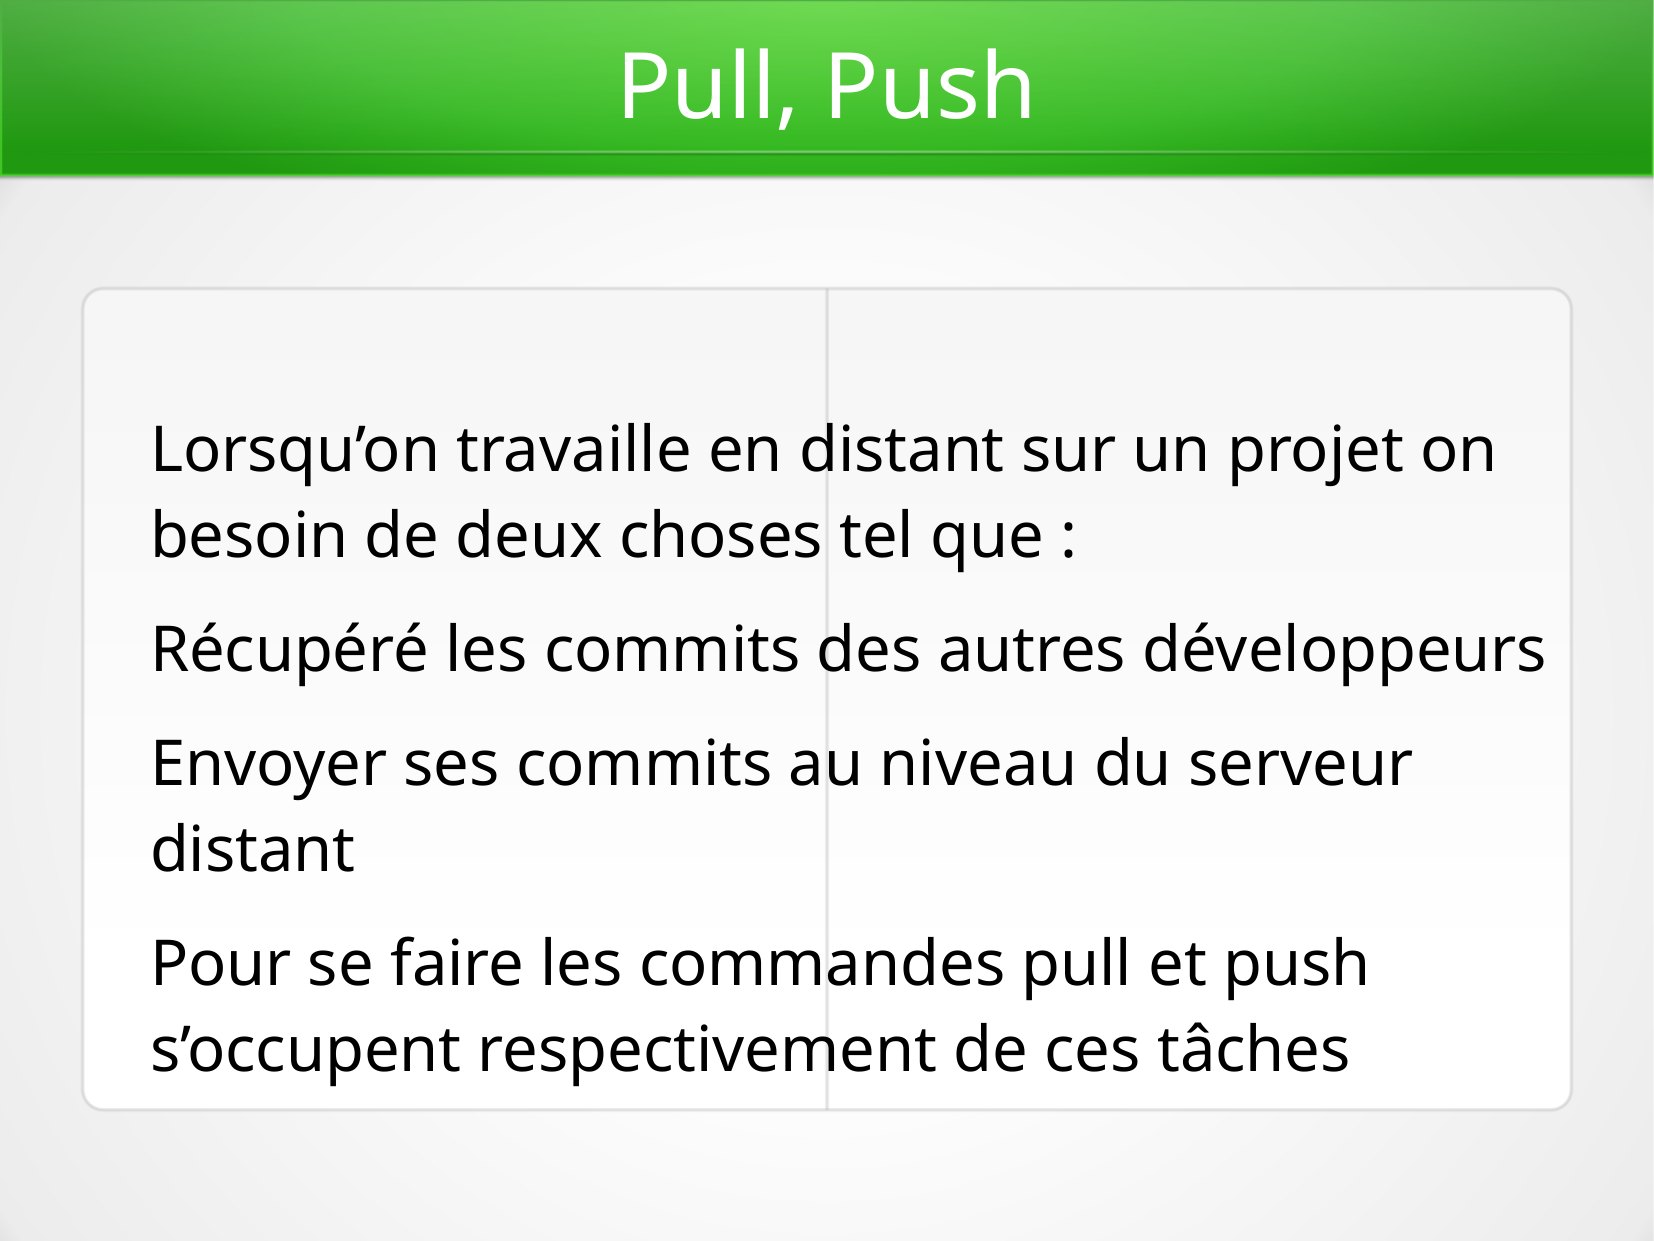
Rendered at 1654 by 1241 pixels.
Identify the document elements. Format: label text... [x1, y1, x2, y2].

picture [0, 0, 1654, 1241]
title Pull, Push [82, 11, 1571, 154]
list Lorsqu’on travaille en distant sur un projet on besoin de deux choses tel que : Récupéré les commits des autres développeurs Envoyer ses commits au niveau du serveur distant Pour se faire les commandes pull et push s’occupent respectivement de ces tâches [82, 290, 1560, 1111]
